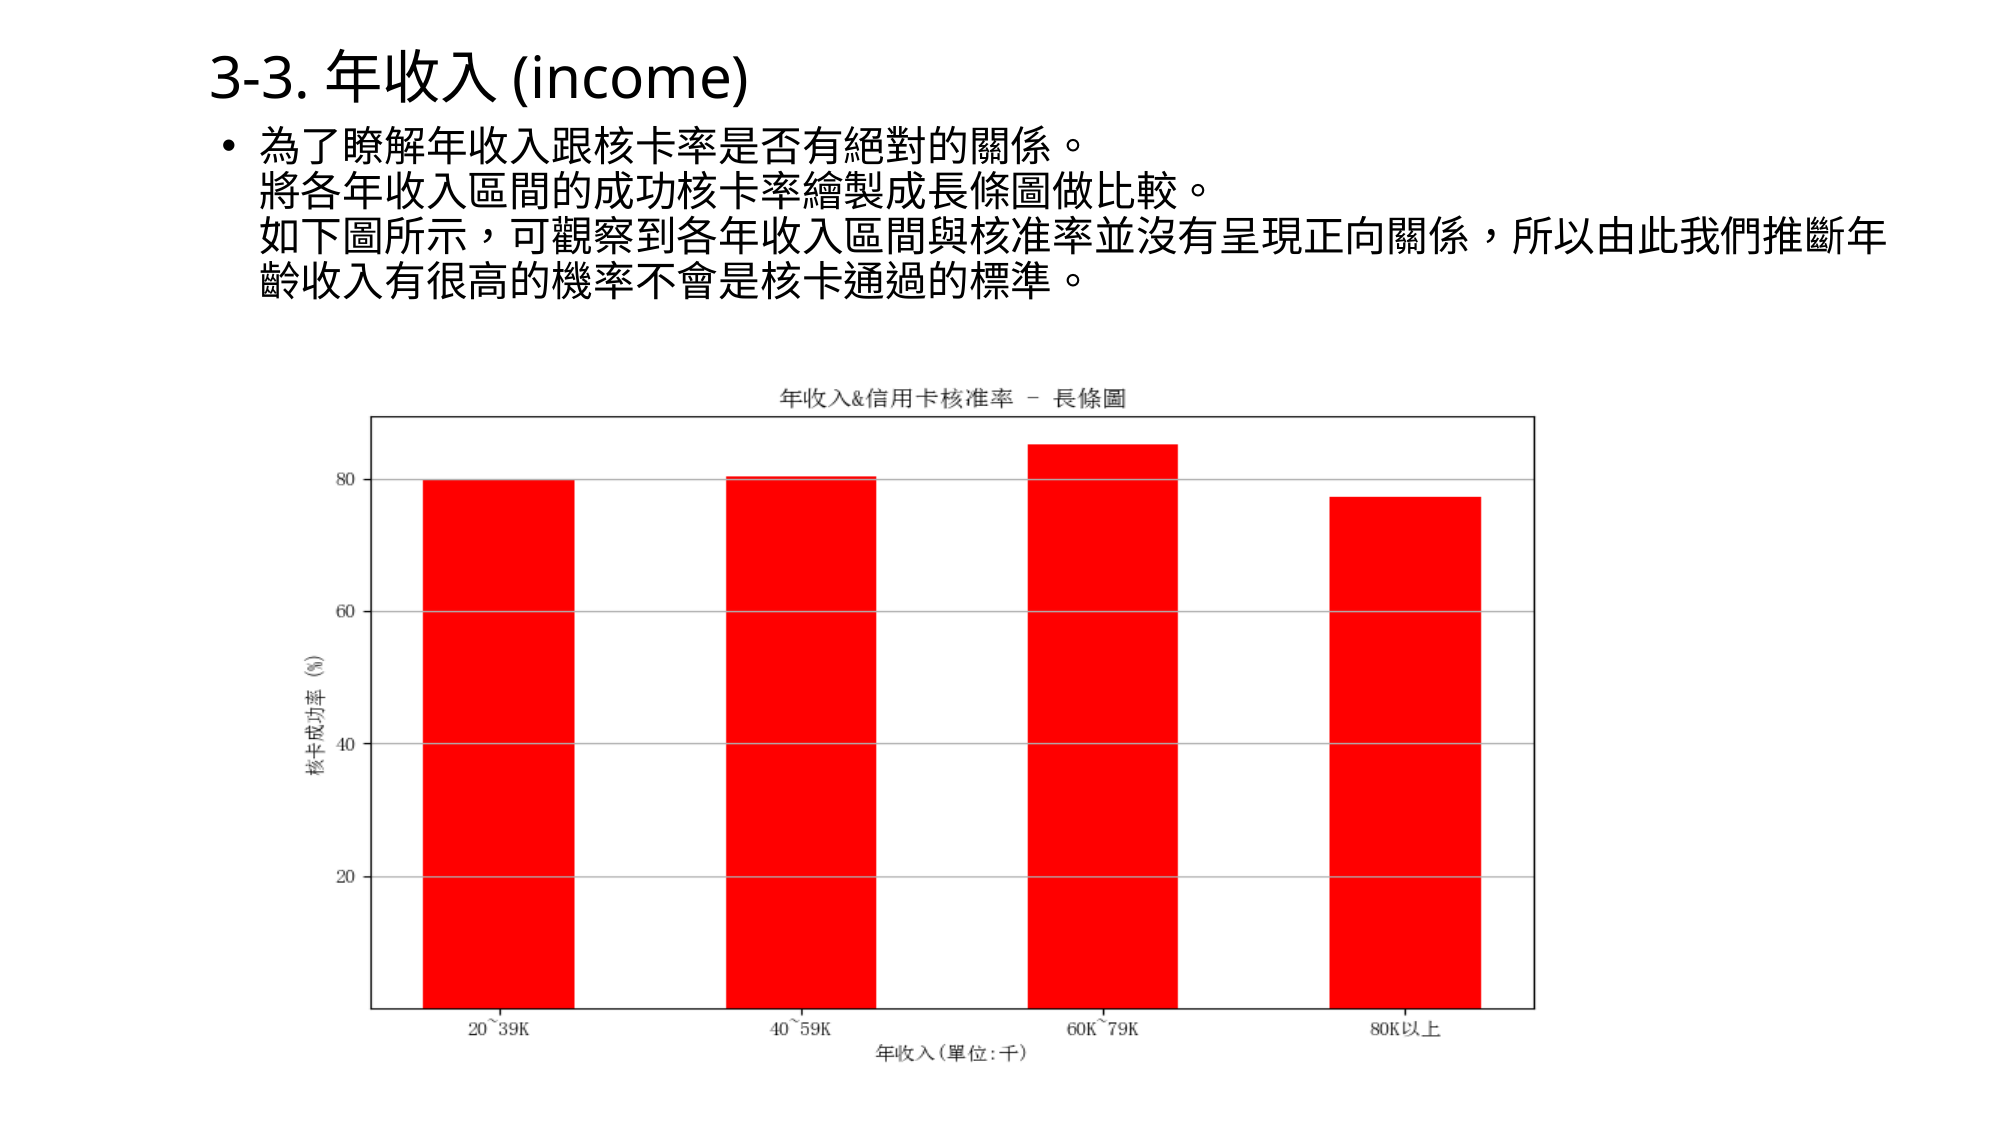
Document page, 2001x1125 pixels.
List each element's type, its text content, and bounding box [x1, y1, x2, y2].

title 3-3.年收入(income) [194, 0, 1920, 188]
picture [183, 324, 1684, 1093]
list 為了瞭解年收入跟核卡率是否有絕對的關係​。 將各年收入區間的成功核卡率繪製成長條圖做比較。 如下圖所示，可觀察到各年收入區間與核准率並沒有呈現正向關係，所以由此我們推斷年齡收入有很高的機率不會是核卡通過的標準。 [206, 118, 1932, 832]
